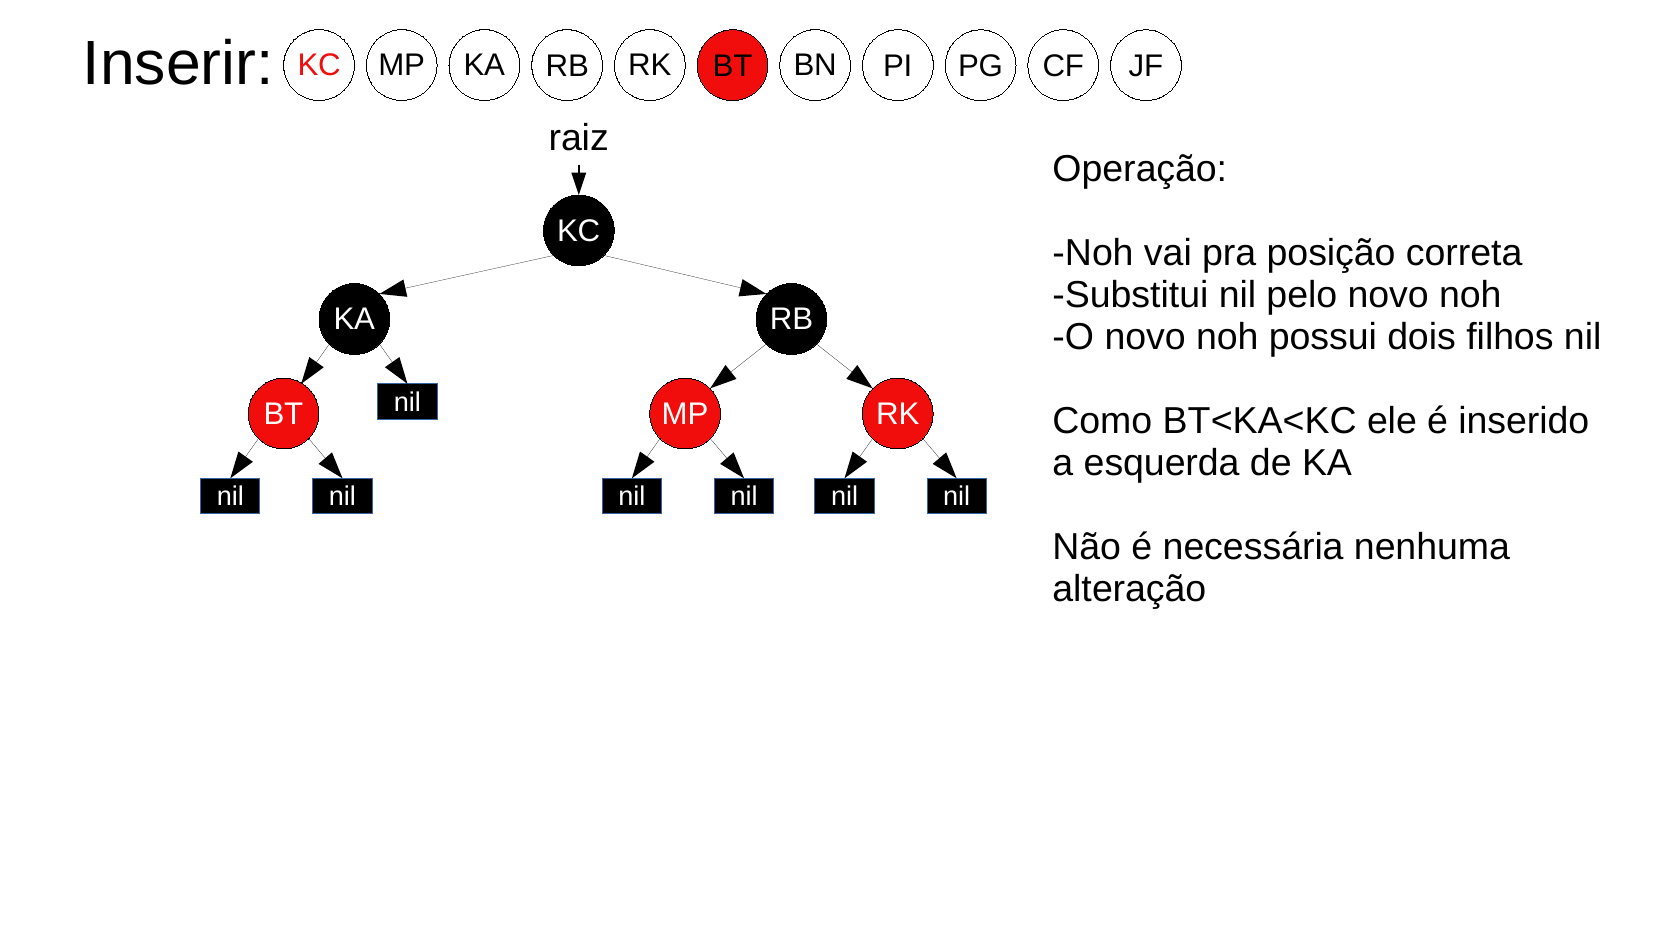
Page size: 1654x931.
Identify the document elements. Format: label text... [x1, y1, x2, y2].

text_box Operação: -Noh vai pra posição correta -Substitui nil pelo novo noh -O novo noh possui dois filhos nil Como BT<KA<KC ele é inserido a esquerda de KA Não é necessária nenhuma alteração [1037, 140, 1617, 617]
text_box KC [283, 29, 355, 101]
text_box nil [312, 478, 373, 514]
text_box RB [756, 283, 827, 355]
text_box BT [697, 29, 768, 101]
text_box nil [200, 478, 260, 514]
text_box nil [927, 478, 987, 514]
text_box nil [714, 478, 774, 514]
text_box nil [377, 383, 438, 420]
text_box KA [449, 29, 520, 101]
text_box RK [614, 29, 686, 101]
text_box BT [248, 378, 319, 449]
text_box JF [1110, 29, 1182, 101]
text_box PI [862, 29, 934, 101]
text_box KA [319, 283, 390, 355]
text_box nil [602, 478, 662, 514]
text_box PG [945, 29, 1017, 101]
text_box nil [814, 478, 875, 514]
text_box KC [543, 195, 615, 266]
text_box MP [366, 29, 438, 101]
text_box MP [649, 378, 721, 449]
text_box RB [531, 29, 603, 101]
text_box CF [1027, 29, 1099, 101]
text_box RK [862, 378, 934, 449]
text_box raiz [533, 108, 624, 166]
title Inserir: [82, 28, 284, 98]
text_box BN [779, 29, 851, 101]
